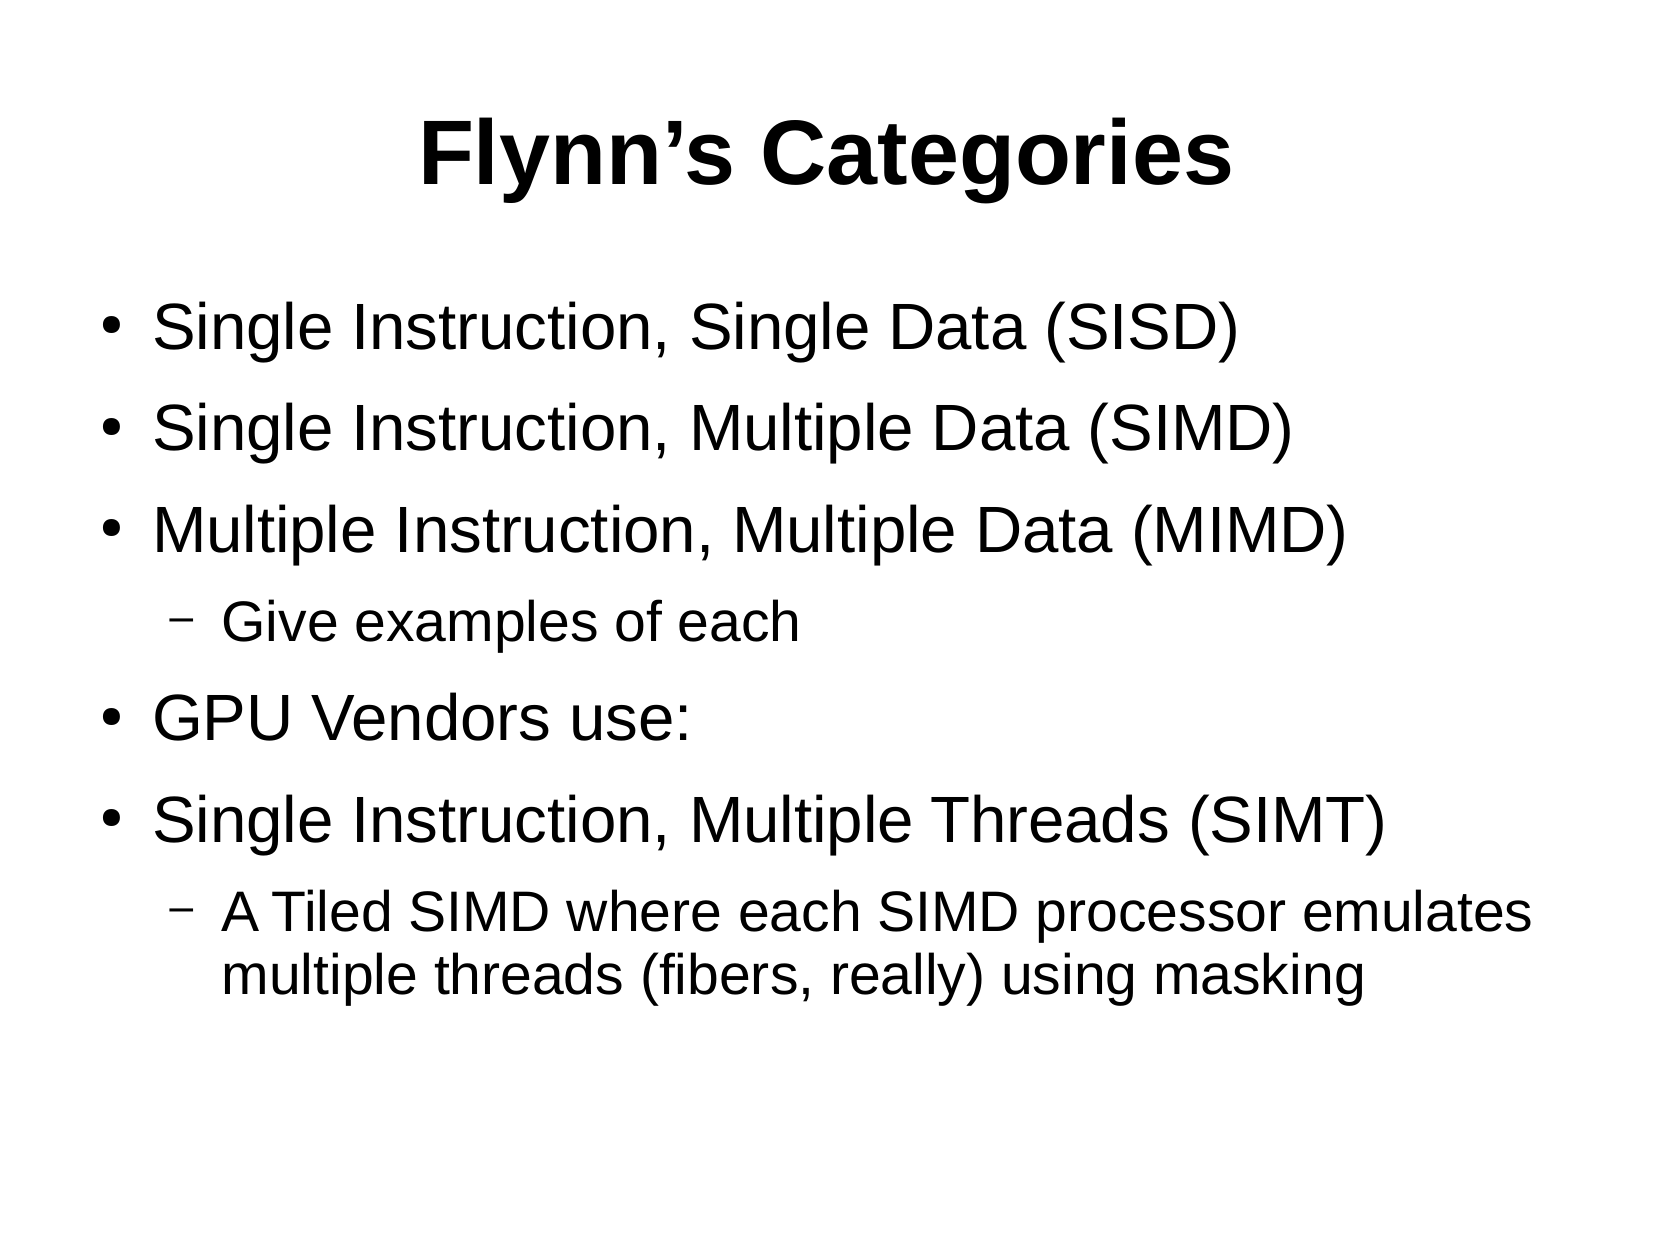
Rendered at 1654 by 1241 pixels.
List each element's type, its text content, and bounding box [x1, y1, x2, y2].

title Flynn’s Categories [82, 49, 1571, 257]
list Single Instruction, Single Data (SISD) Single Instruction, Multiple Data (SIMD) Multiple Instruction, Multiple Data (MIMD) Give examples of each GPU Vendors use: Single Instruction, Multiple Threads (SIMT) A Tiled SIMD where each SIMD processor emulates multiple threads (fibers, really) using masking [82, 290, 1571, 1010]
